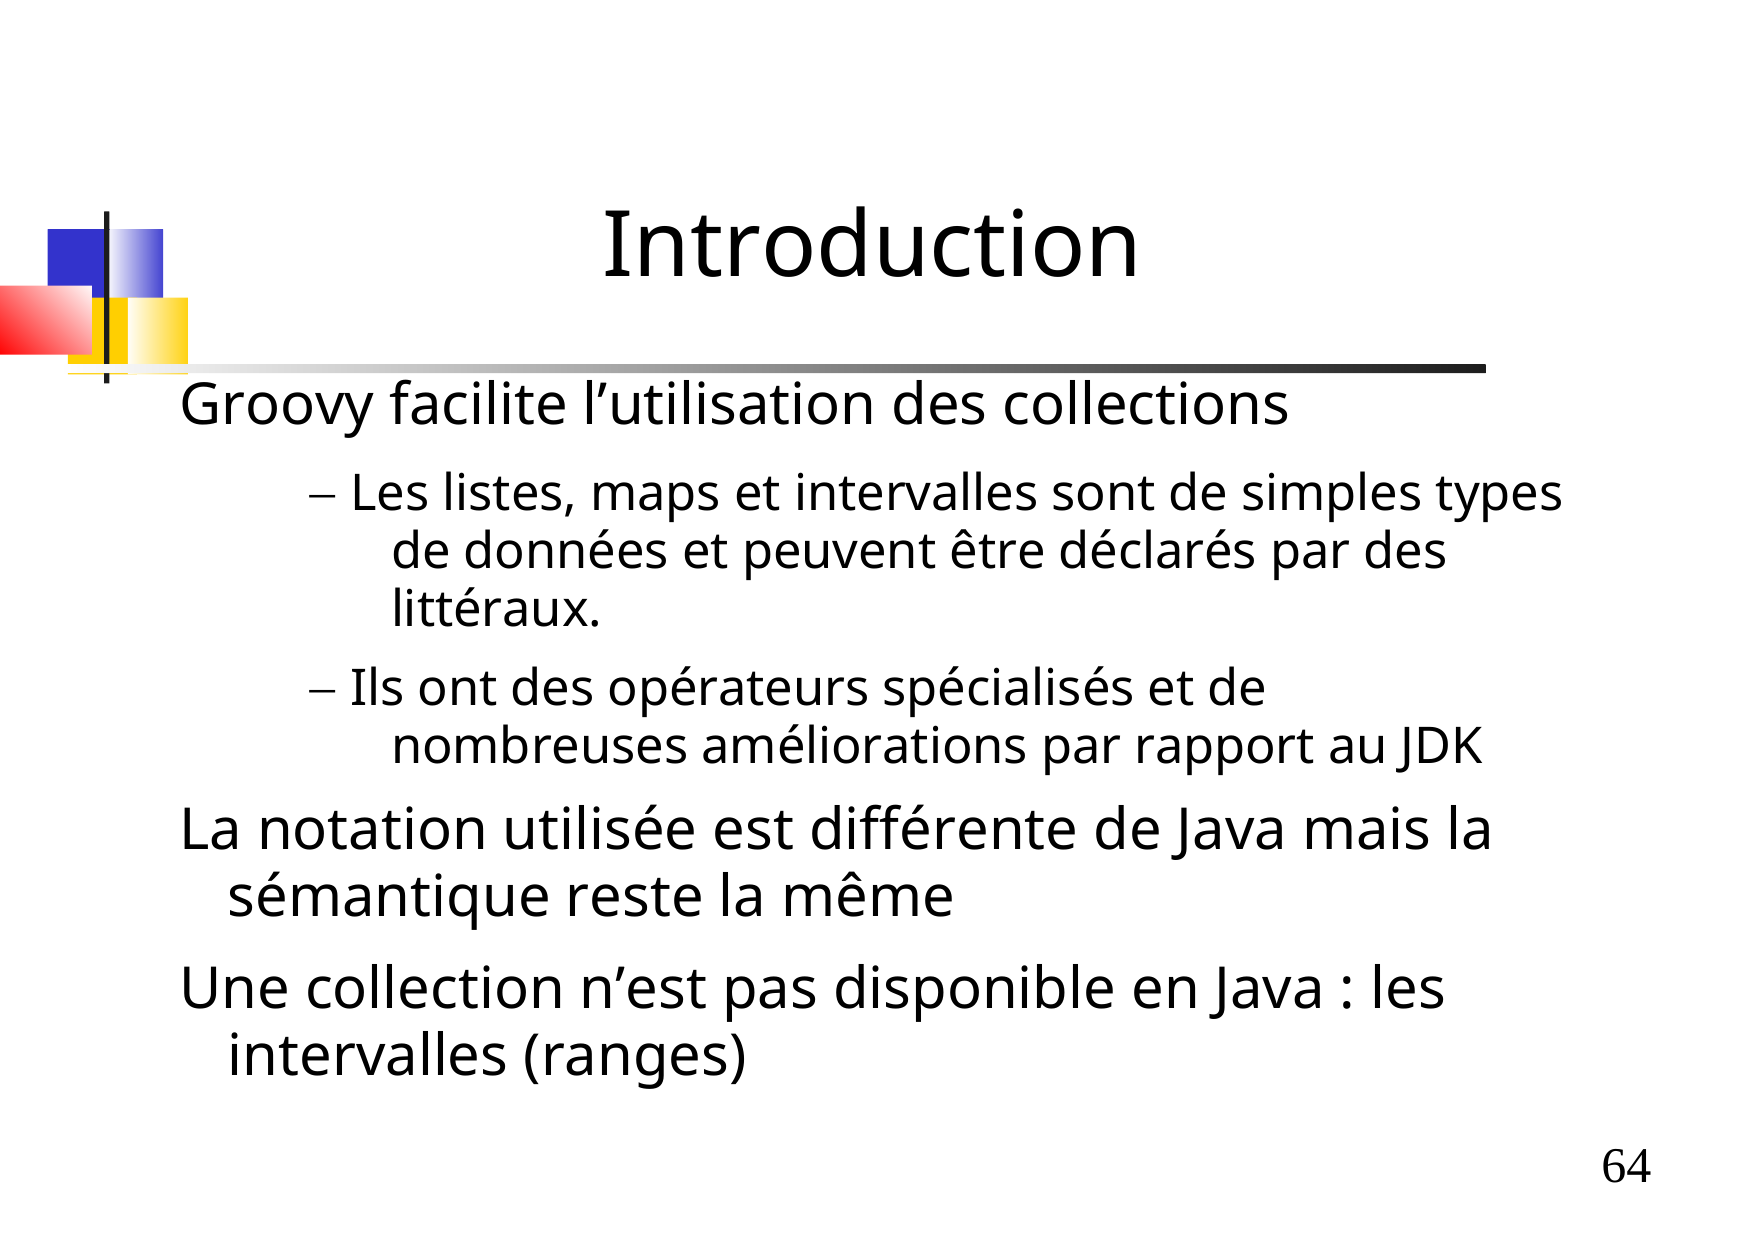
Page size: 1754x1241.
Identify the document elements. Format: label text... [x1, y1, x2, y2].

title Introduction [179, 139, 1567, 351]
list Groovy facilite l’utilisation des collections Les listes, maps et intervalles sont de simples types de données et peuvent être déclarés par des littéraux. Ils ont des opérateurs spécialisés et de nombreuses améliorations par rapport au JDK La notation utilisée est différente de Java mais la sémantique reste la même Une collection n’est pas disponible en Java : les intervalles (ranges) [179, 371, 1567, 1091]
